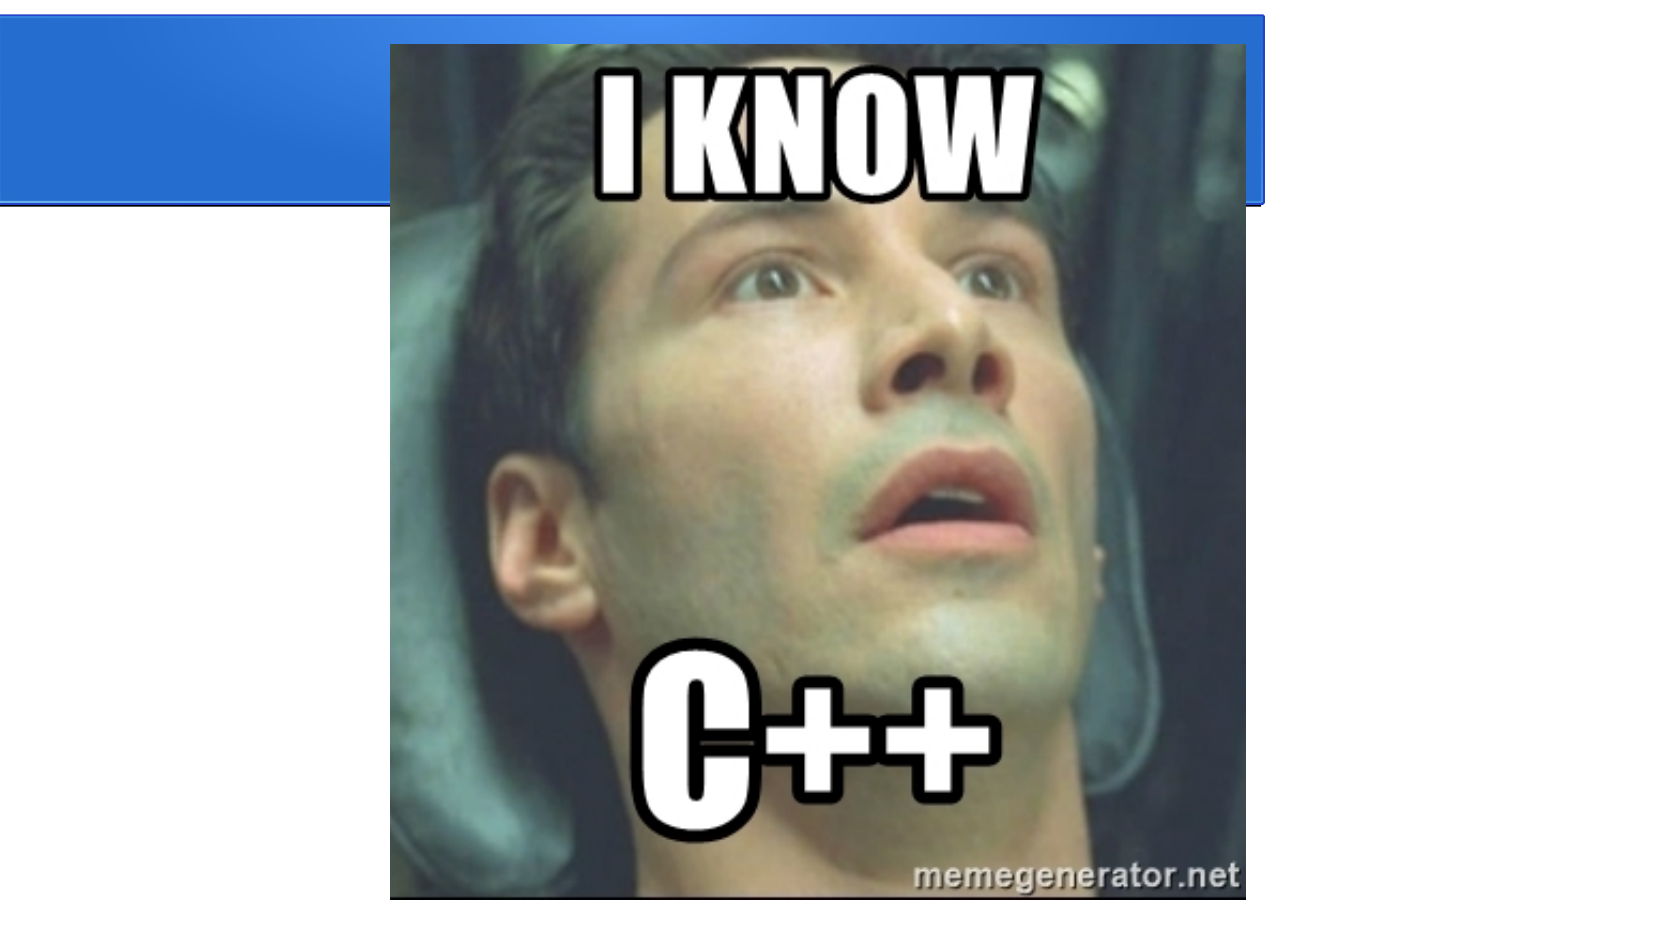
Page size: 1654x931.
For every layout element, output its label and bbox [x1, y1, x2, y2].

picture [390, 44, 1246, 901]
